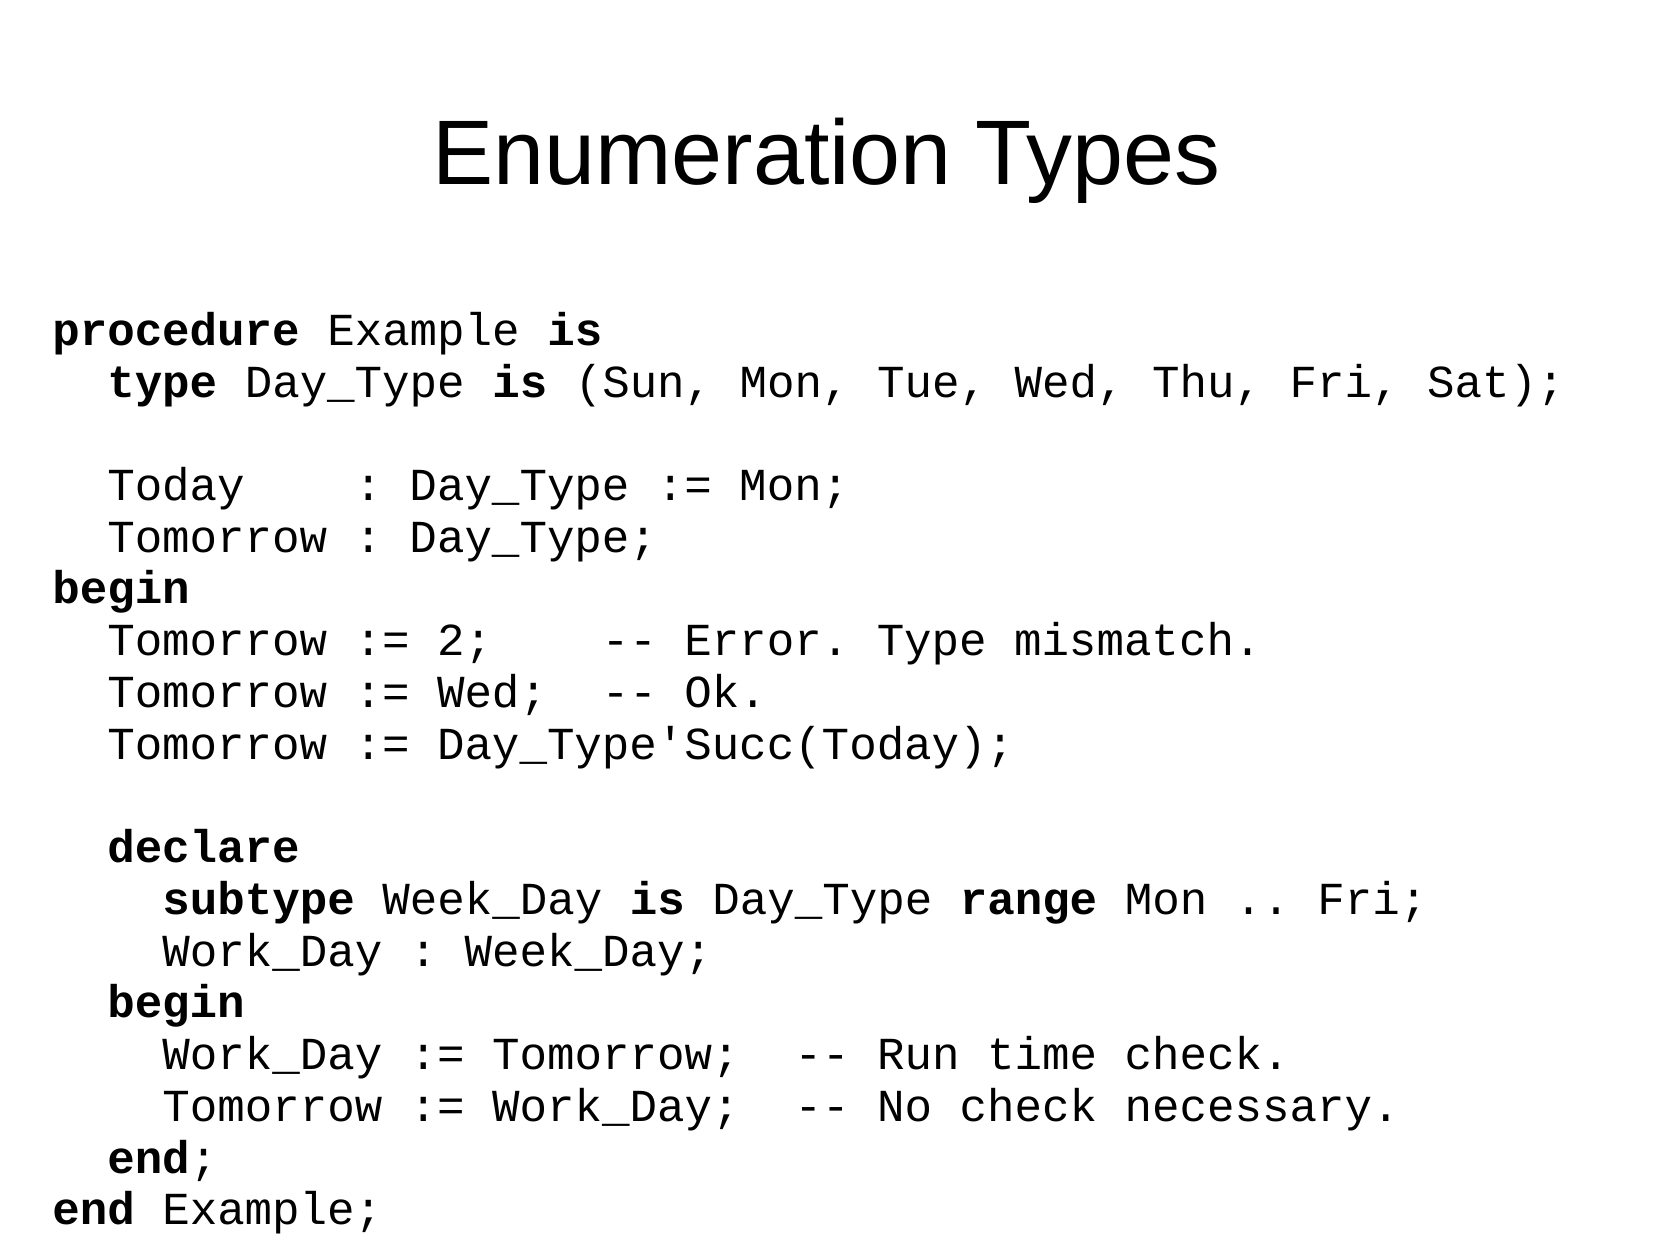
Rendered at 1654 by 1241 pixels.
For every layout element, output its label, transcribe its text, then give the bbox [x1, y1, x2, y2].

text_box procedure Example is type Day_Type is (Sun, Mon, Tue, Wed, Thu, Fri, Sat); Today : Day_Type := Mon; Tomorrow : Day_Type; begin Tomorrow := 2; -- Error. Type mismatch. Tomorrow := Wed; -- Ok. Tomorrow := Day_Type'Succ(Today); declare subtype Week_Day is Day_Type range Mon .. Fri; Work_Day : Week_Day; begin Work_Day := Tomorrow; -- Run time check. Tomorrow := Work_Day; -- No check necessary. end; end Example; [37, 300, 1580, 1217]
title Enumeration Types [82, 49, 1571, 257]
